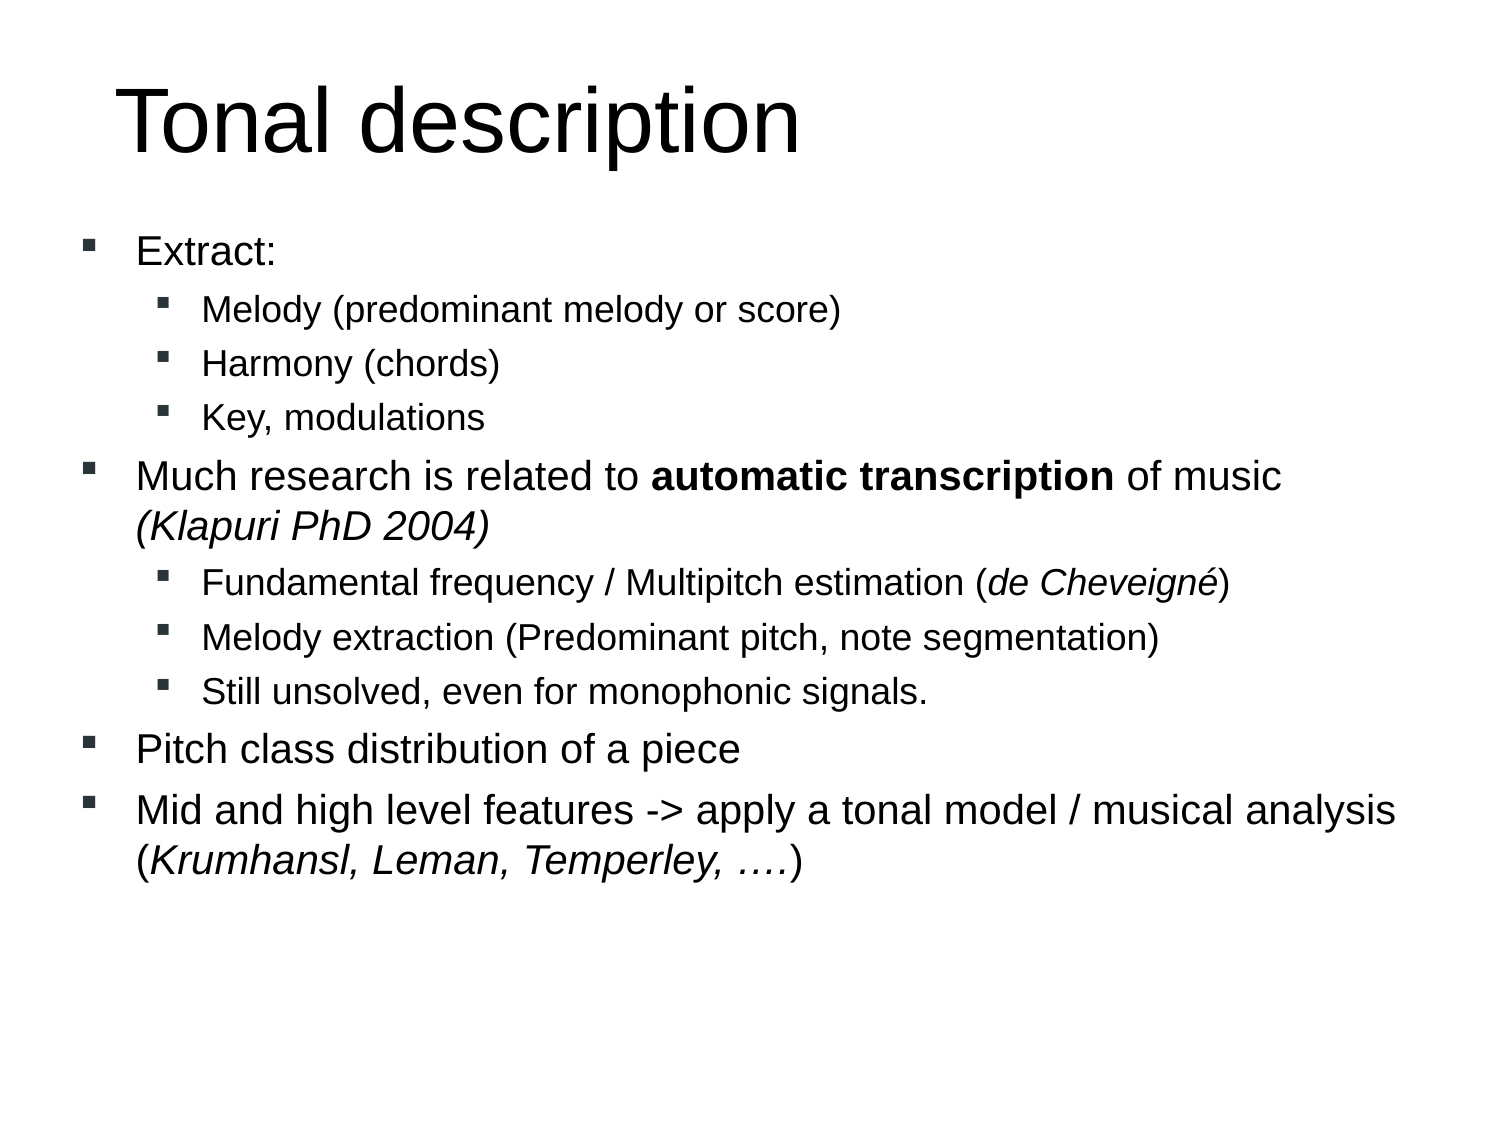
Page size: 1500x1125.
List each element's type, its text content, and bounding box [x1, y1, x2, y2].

title Tonal description [41, 31, 1459, 197]
list Extract: Melody (predominant melody or score) Harmony (chords) Key, modulations Much research is related to automatic transcription of music (Klapuri PhD 2004) Fundamental frequency / Multipitch estimation (de Cheveigné) Melody extraction (Predominant pitch, note segmentation) Still unsolved, even for monophonic signals. Pitch class distribution of a piece Mid and high level features -> apply a tonal model / musical analysis (Krumhansl, Leman, Temperley, ….) [64, 220, 1436, 977]
